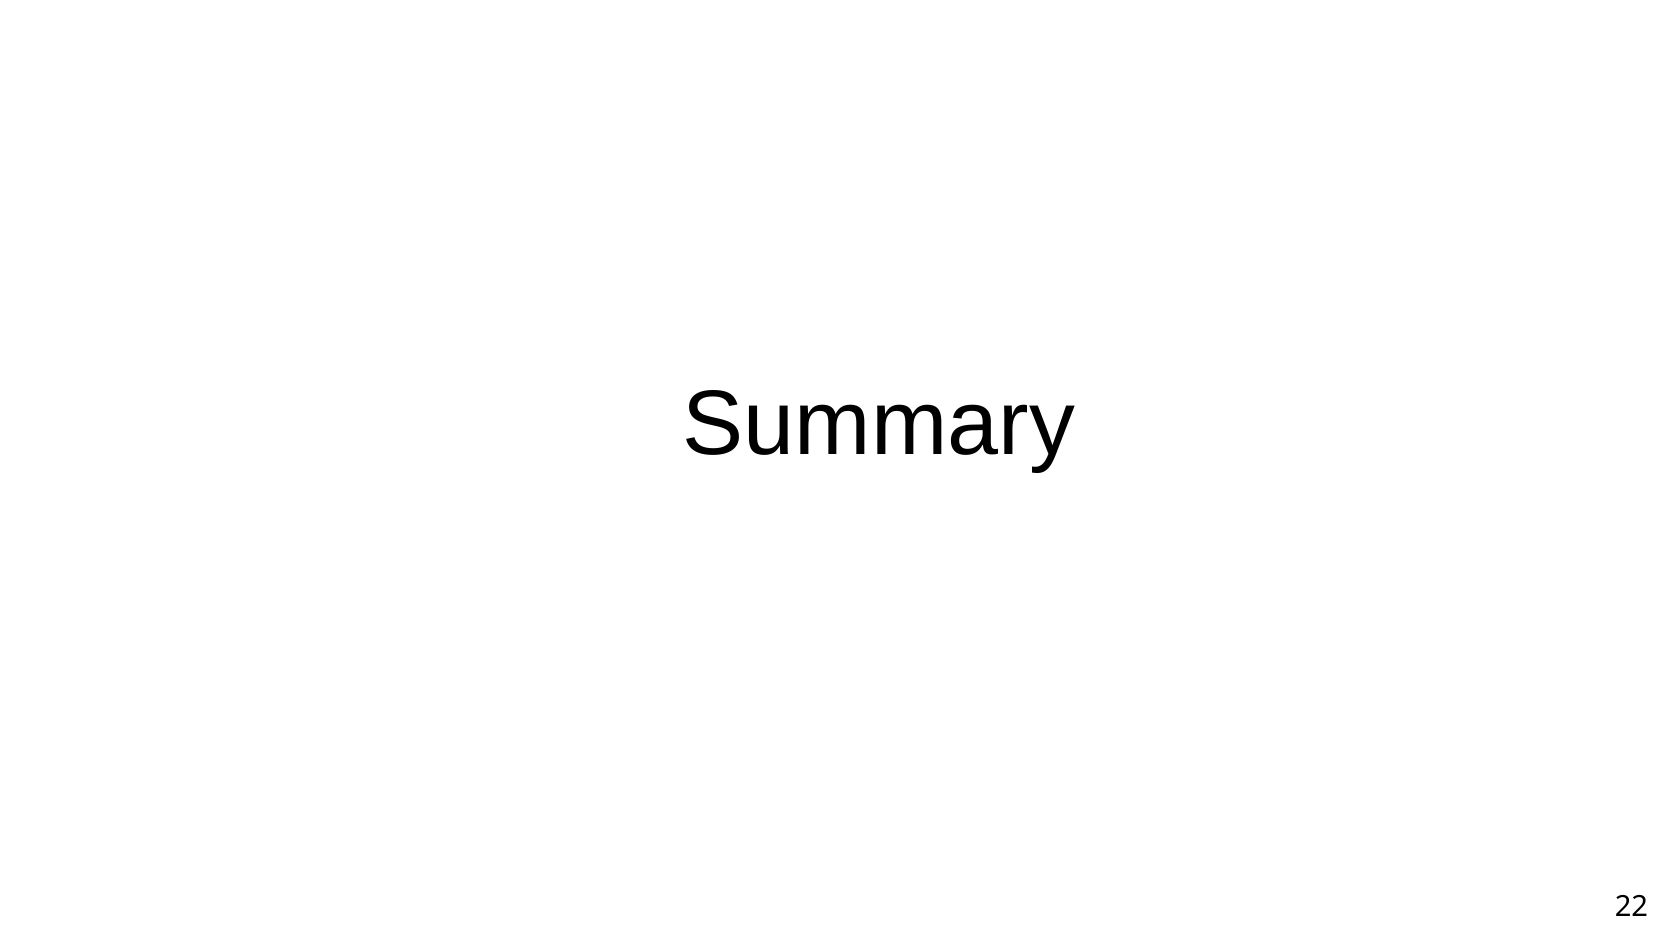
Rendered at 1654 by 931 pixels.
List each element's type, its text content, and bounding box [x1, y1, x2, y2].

title Summary [135, 345, 1624, 501]
